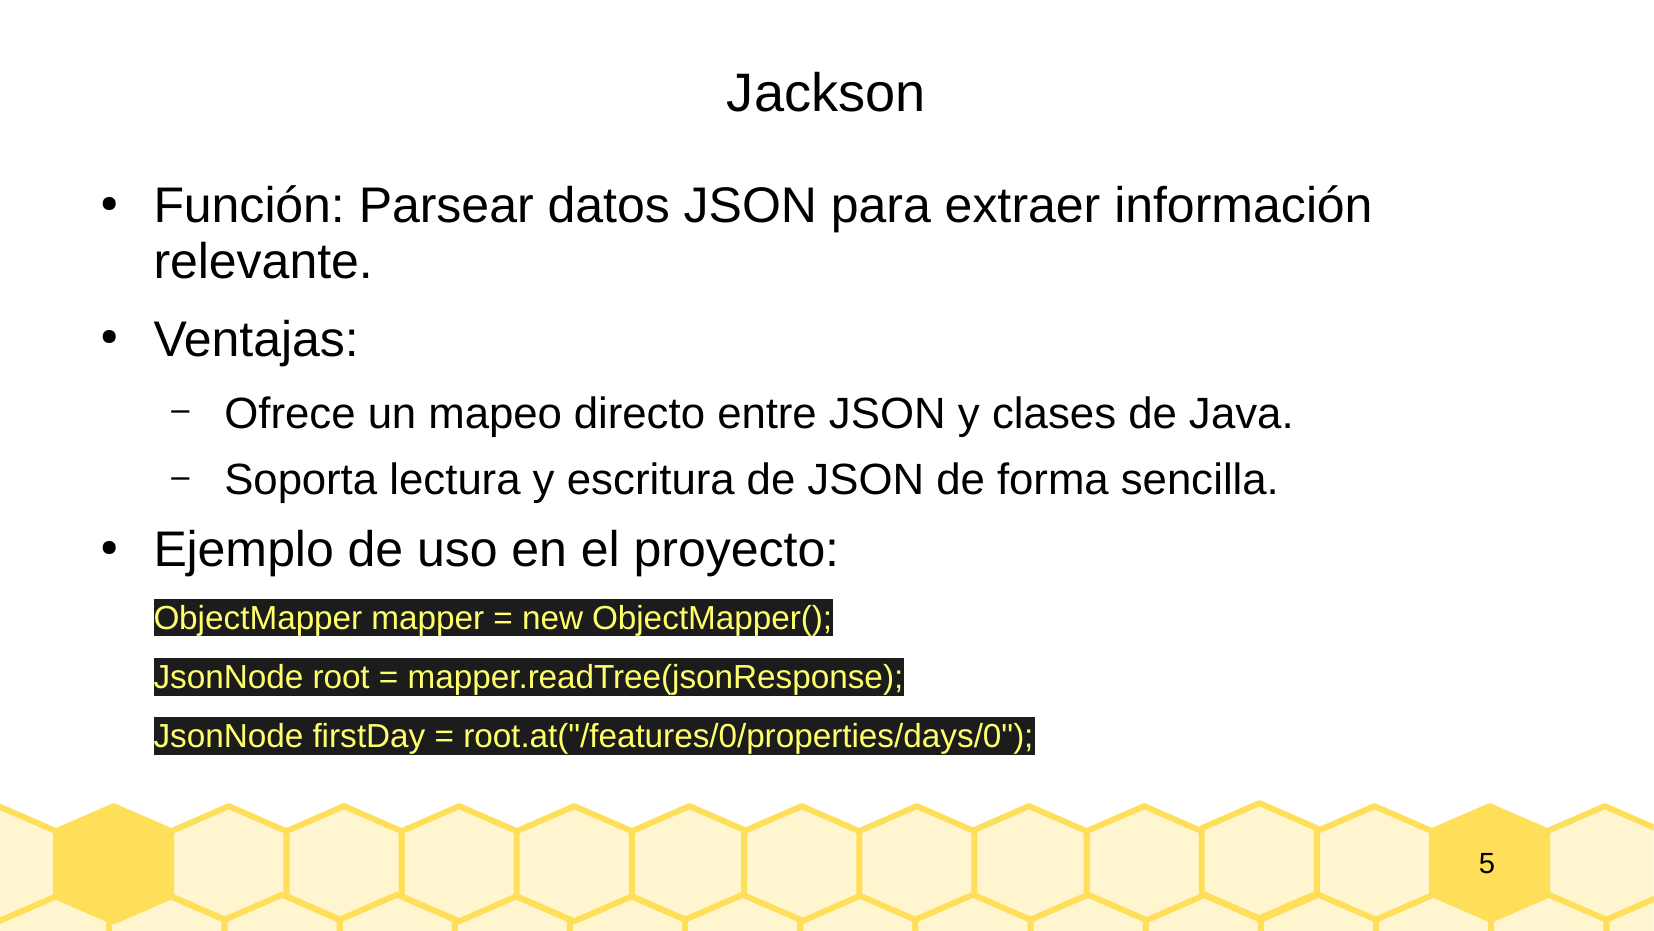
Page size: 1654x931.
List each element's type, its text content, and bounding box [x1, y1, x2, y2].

list Función: Parsear datos JSON para extraer información relevante. Ventajas: Ofrece un mapeo directo entre JSON y clases de Java. Soporta lectura y escritura de JSON de forma sencilla. Ejemplo de uso en el proyecto: ObjectMapper mapper = new ObjectMapper(); JsonNode root = mapper.readTree(jsonResponse); JsonNode firstDay = root.at("/features/0/properties/days/0"); [82, 177, 1565, 758]
title Jackson [82, 37, 1571, 148]
